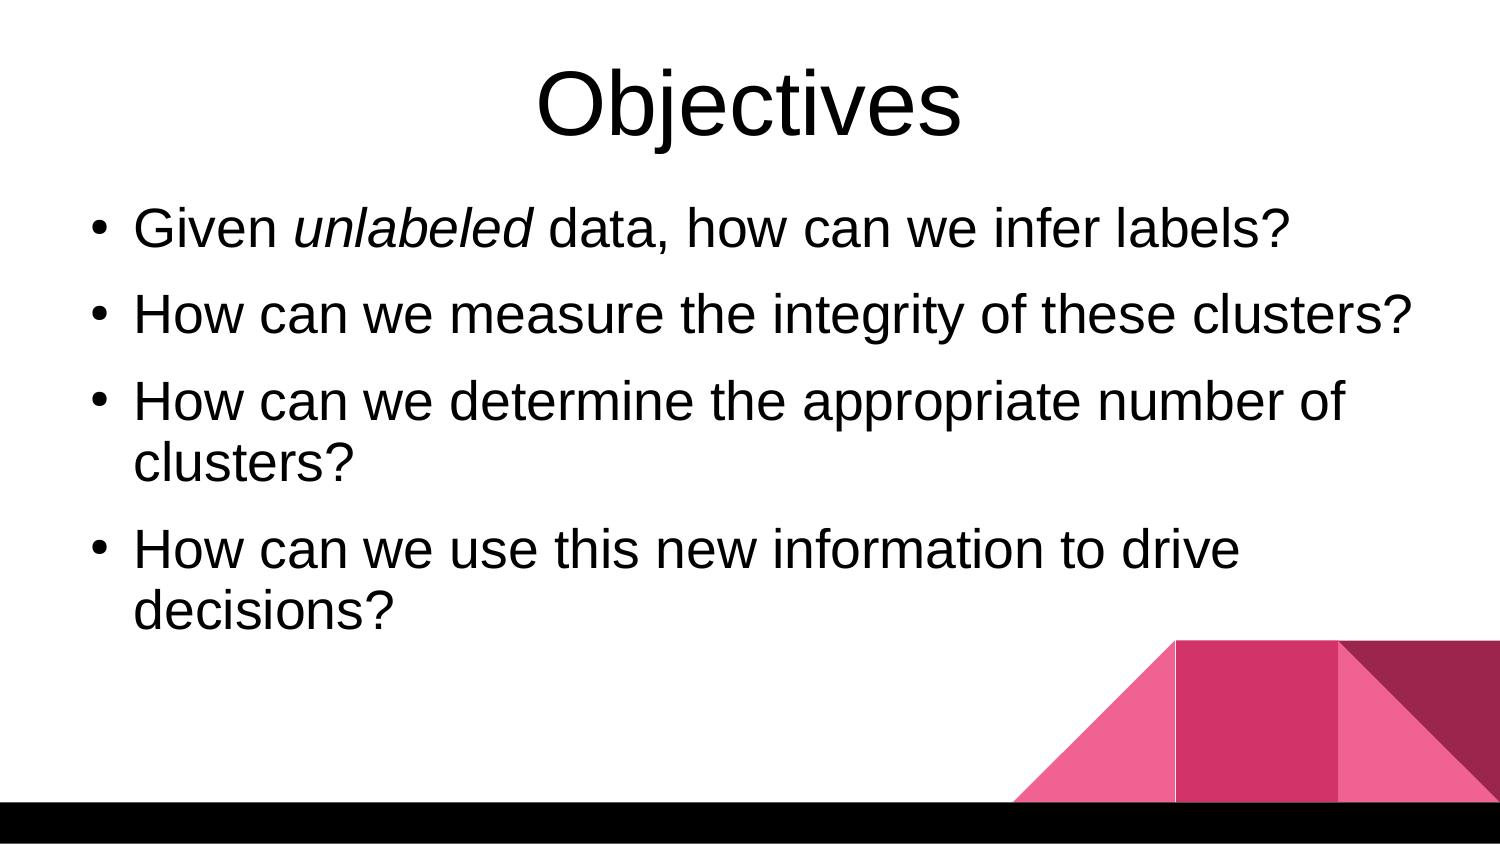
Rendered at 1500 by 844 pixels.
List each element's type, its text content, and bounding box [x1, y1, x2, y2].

list Given unlabeled data, how can we infer labels? How can we measure the integrity of these clusters? How can we determine the appropriate number of clusters? How can we use this new information to drive decisions? [75, 197, 1425, 687]
title Objectives [75, 33, 1425, 175]
